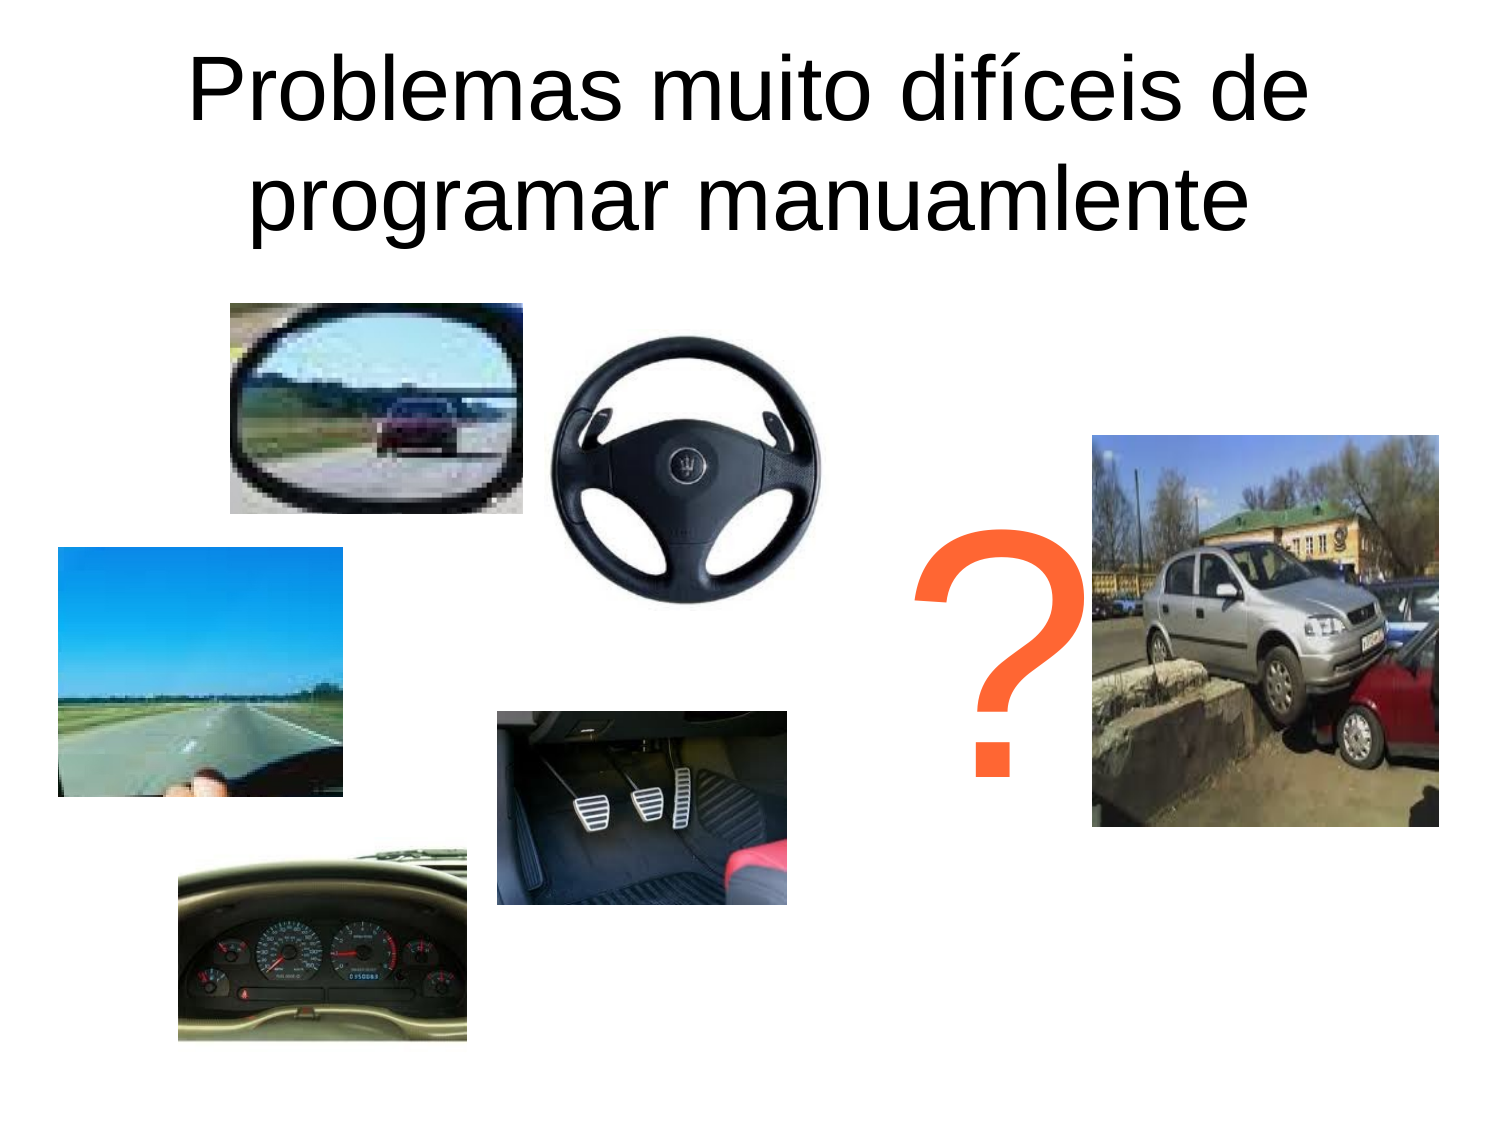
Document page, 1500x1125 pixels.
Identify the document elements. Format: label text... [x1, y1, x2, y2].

text_box ? [885, 416, 1034, 857]
picture [230, 303, 523, 514]
picture [58, 623, 343, 797]
picture [58, 547, 343, 601]
title Problemas muito difíceis de programar manuamlente [75, 21, 1426, 257]
picture [178, 837, 467, 1054]
picture [544, 329, 830, 611]
picture [497, 711, 787, 905]
picture [1092, 435, 1439, 827]
